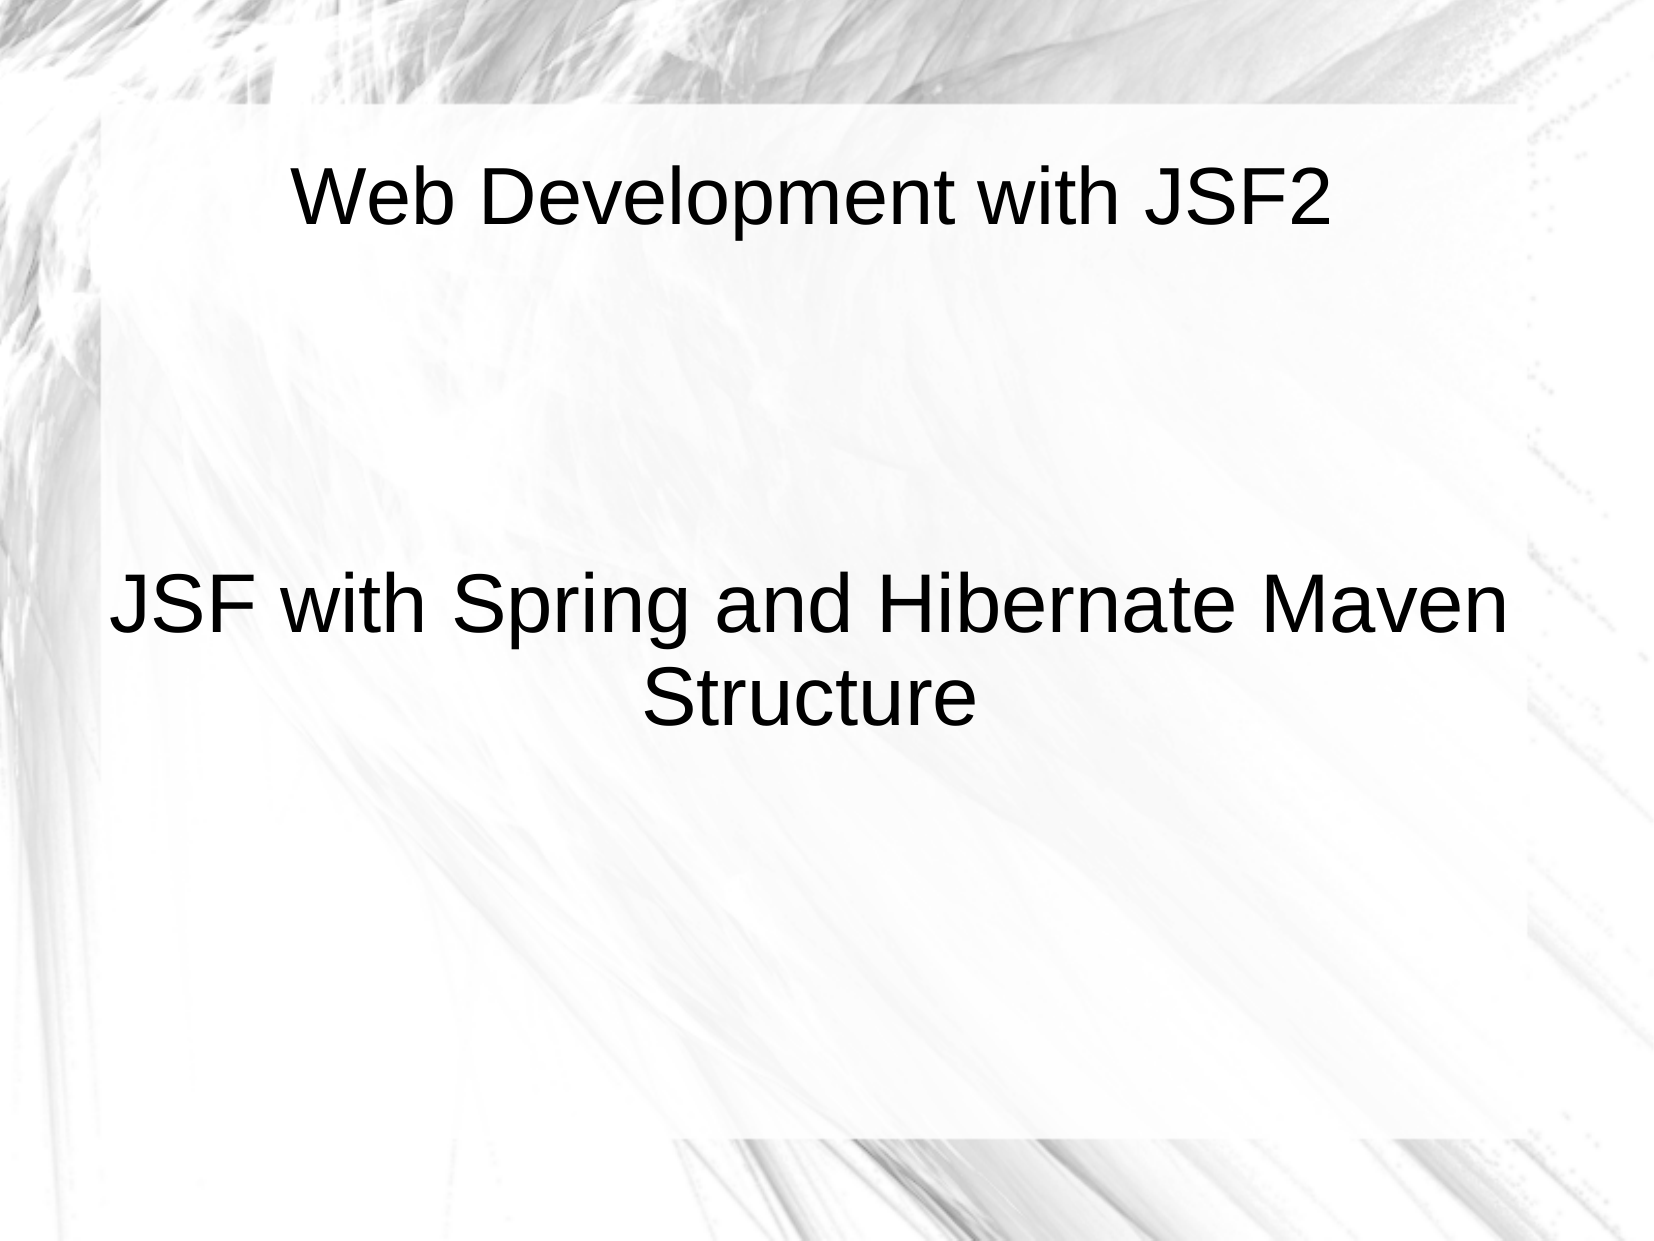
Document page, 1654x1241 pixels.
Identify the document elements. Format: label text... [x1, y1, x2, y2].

picture [0, 0, 1654, 1241]
subtitle JSF with Spring and Hibernate Maven Structure [82, 290, 1538, 1010]
title Web Development with JSF2 [118, 112, 1506, 281]
